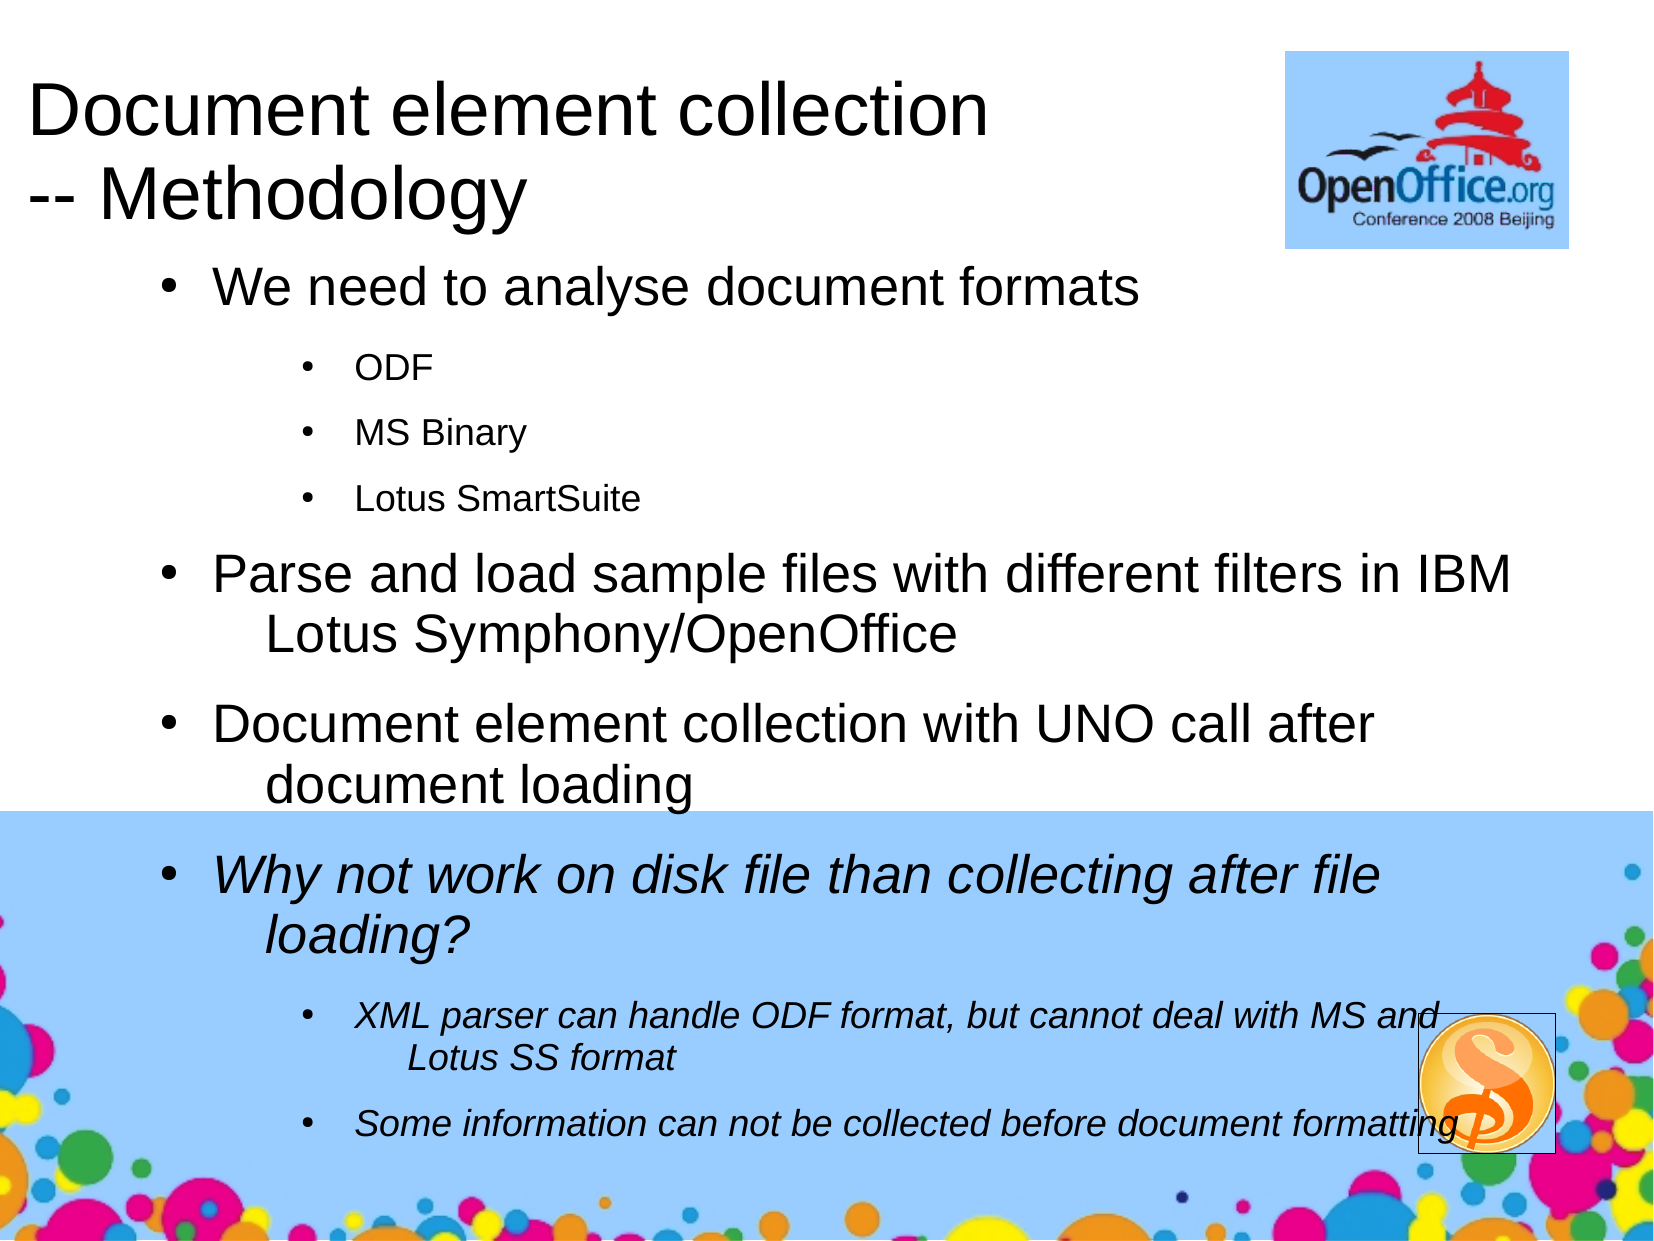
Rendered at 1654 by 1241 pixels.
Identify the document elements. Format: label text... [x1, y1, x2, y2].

list We need to analyse document formats ODF MS Binary Lotus SmartSuite Parse and load sample files with different filters in IBM Lotus Symphony/OpenOffice Document element collection with UNO call after document loading Why not work on disk file than collecting after file loading? XML parser can handle ODF format, but cannot deal with MS and Lotus SS format Some information can not be collected before document formatting [124, 256, 1530, 1209]
picture [0, 810, 1654, 1241]
picture [1285, 51, 1569, 250]
picture [1530, 1014, 1555, 1153]
title Document element collection -- Methodology [27, 65, 1519, 238]
